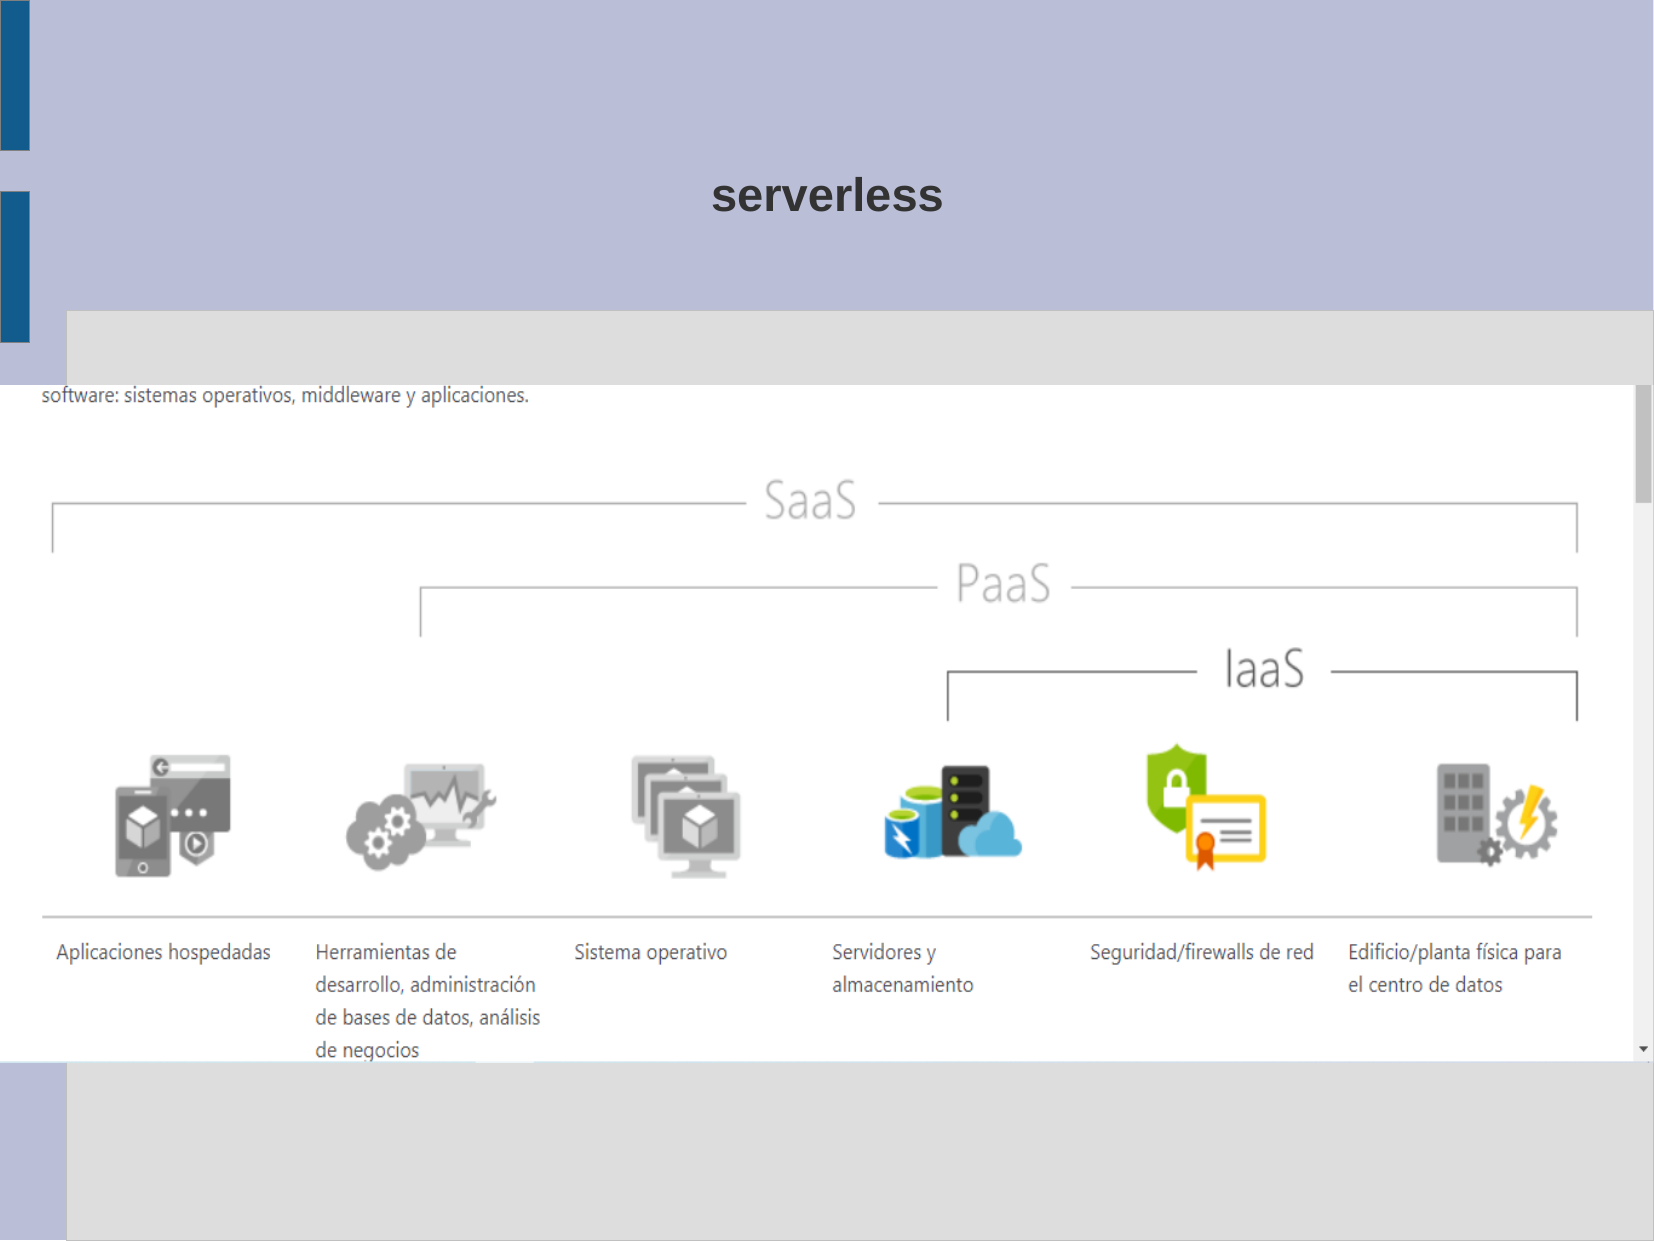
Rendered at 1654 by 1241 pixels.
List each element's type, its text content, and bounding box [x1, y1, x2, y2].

title serverless [121, 91, 1534, 299]
picture [0, 385, 1654, 1063]
